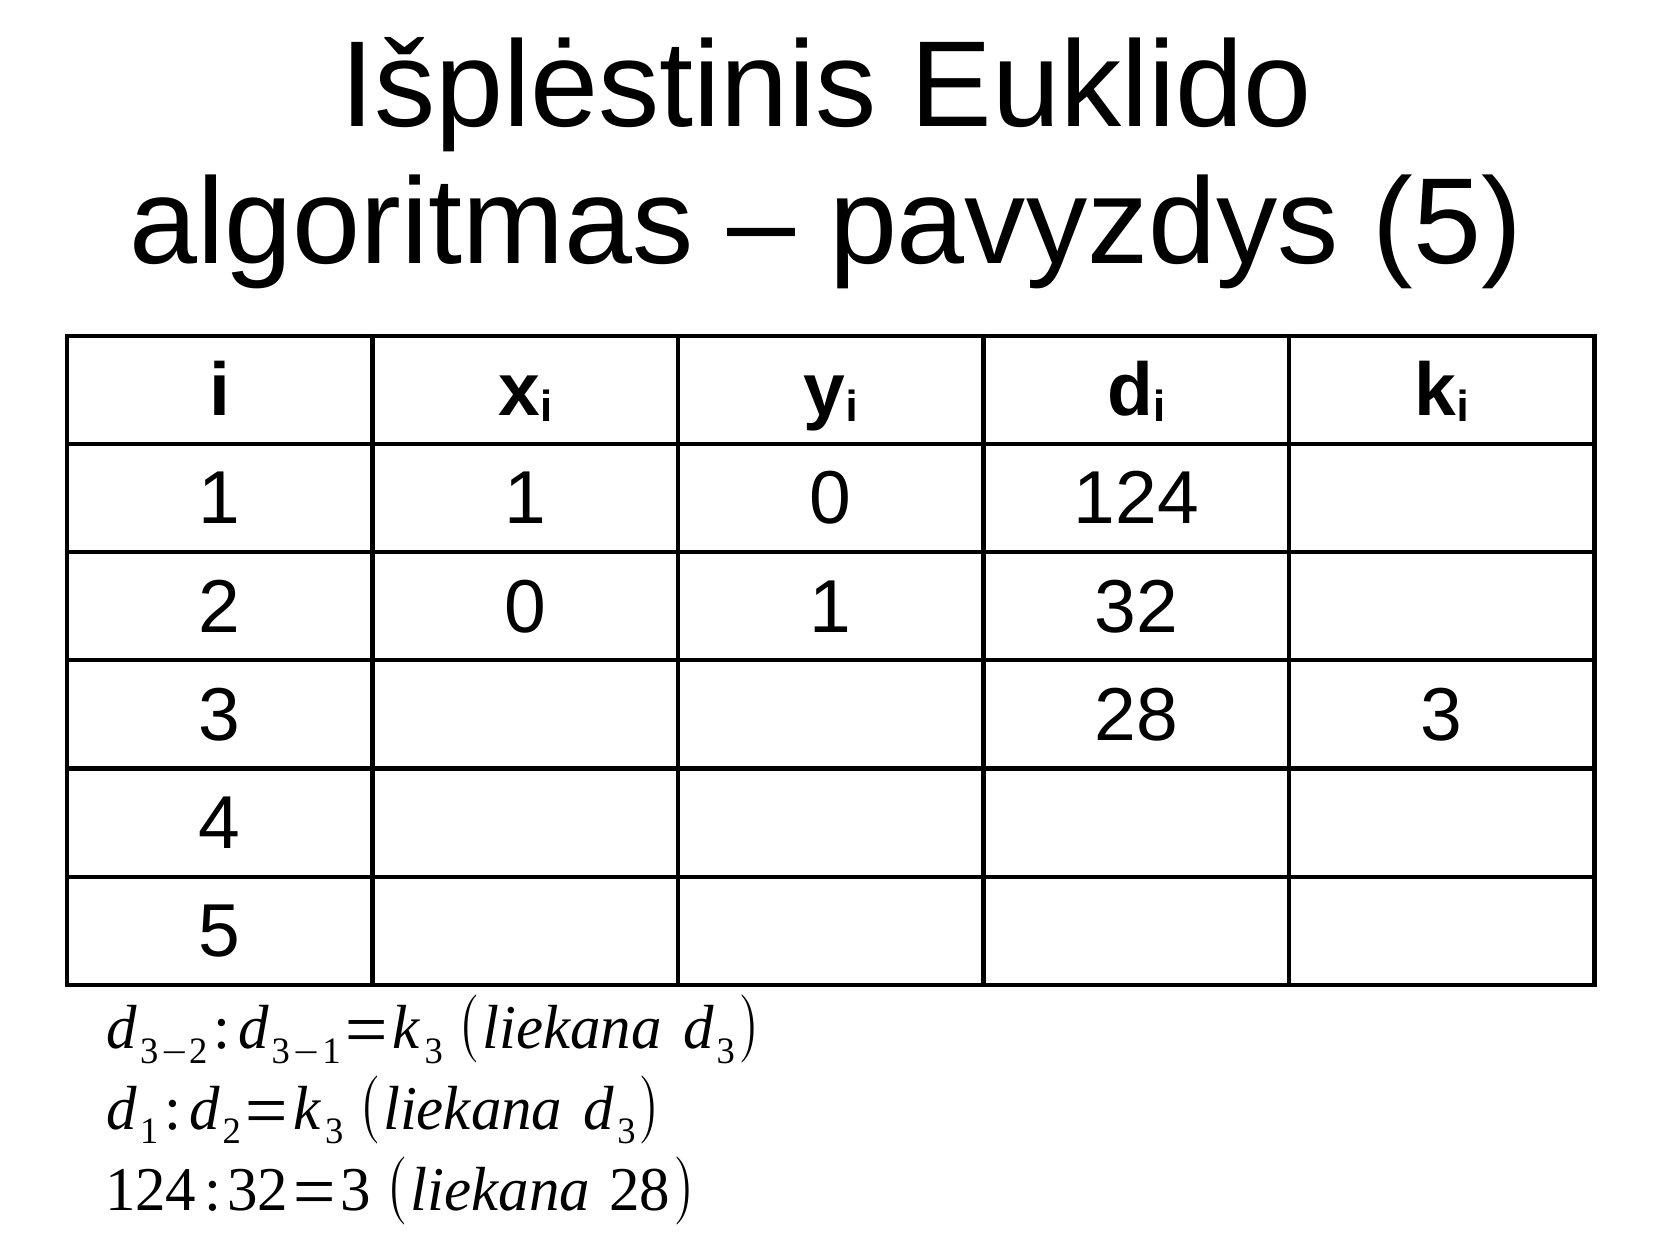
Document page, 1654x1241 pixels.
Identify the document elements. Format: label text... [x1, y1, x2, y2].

table_cell 1 [69, 446, 370, 550]
table_cell 0 [680, 446, 981, 550]
table_cell 4 [69, 771, 370, 875]
table_cell 1 [375, 446, 676, 550]
table_header di [986, 338, 1287, 442]
table_cell [1291, 771, 1592, 875]
table_cell 2 [69, 554, 370, 658]
table_cell [375, 771, 676, 875]
table_header ki [1291, 338, 1592, 442]
table_cell 3 [69, 662, 370, 766]
table_cell 1 [680, 554, 981, 658]
table_cell 5 [69, 879, 370, 983]
table_cell [375, 662, 676, 766]
table_cell 3 [1291, 662, 1592, 766]
table_cell 28 [986, 662, 1287, 766]
table_cell [375, 879, 676, 983]
table_cell [1291, 554, 1592, 658]
table_cell [1291, 446, 1592, 550]
table_cell [986, 879, 1287, 983]
table_header yi [680, 338, 981, 442]
table_cell [1291, 879, 1592, 983]
table_cell 0 [375, 554, 676, 658]
table_cell 32 [986, 554, 1287, 658]
table_header i [69, 338, 370, 442]
table_cell [986, 771, 1287, 875]
table_cell [680, 771, 981, 875]
title Išplėstinis Euklido algoritmas – pavyzdys (5) [82, 16, 1571, 290]
table_cell [680, 662, 981, 766]
table_header xi [375, 338, 676, 442]
table_cell 124 [986, 446, 1287, 550]
chart [98, 992, 765, 1229]
table_cell [680, 879, 981, 983]
